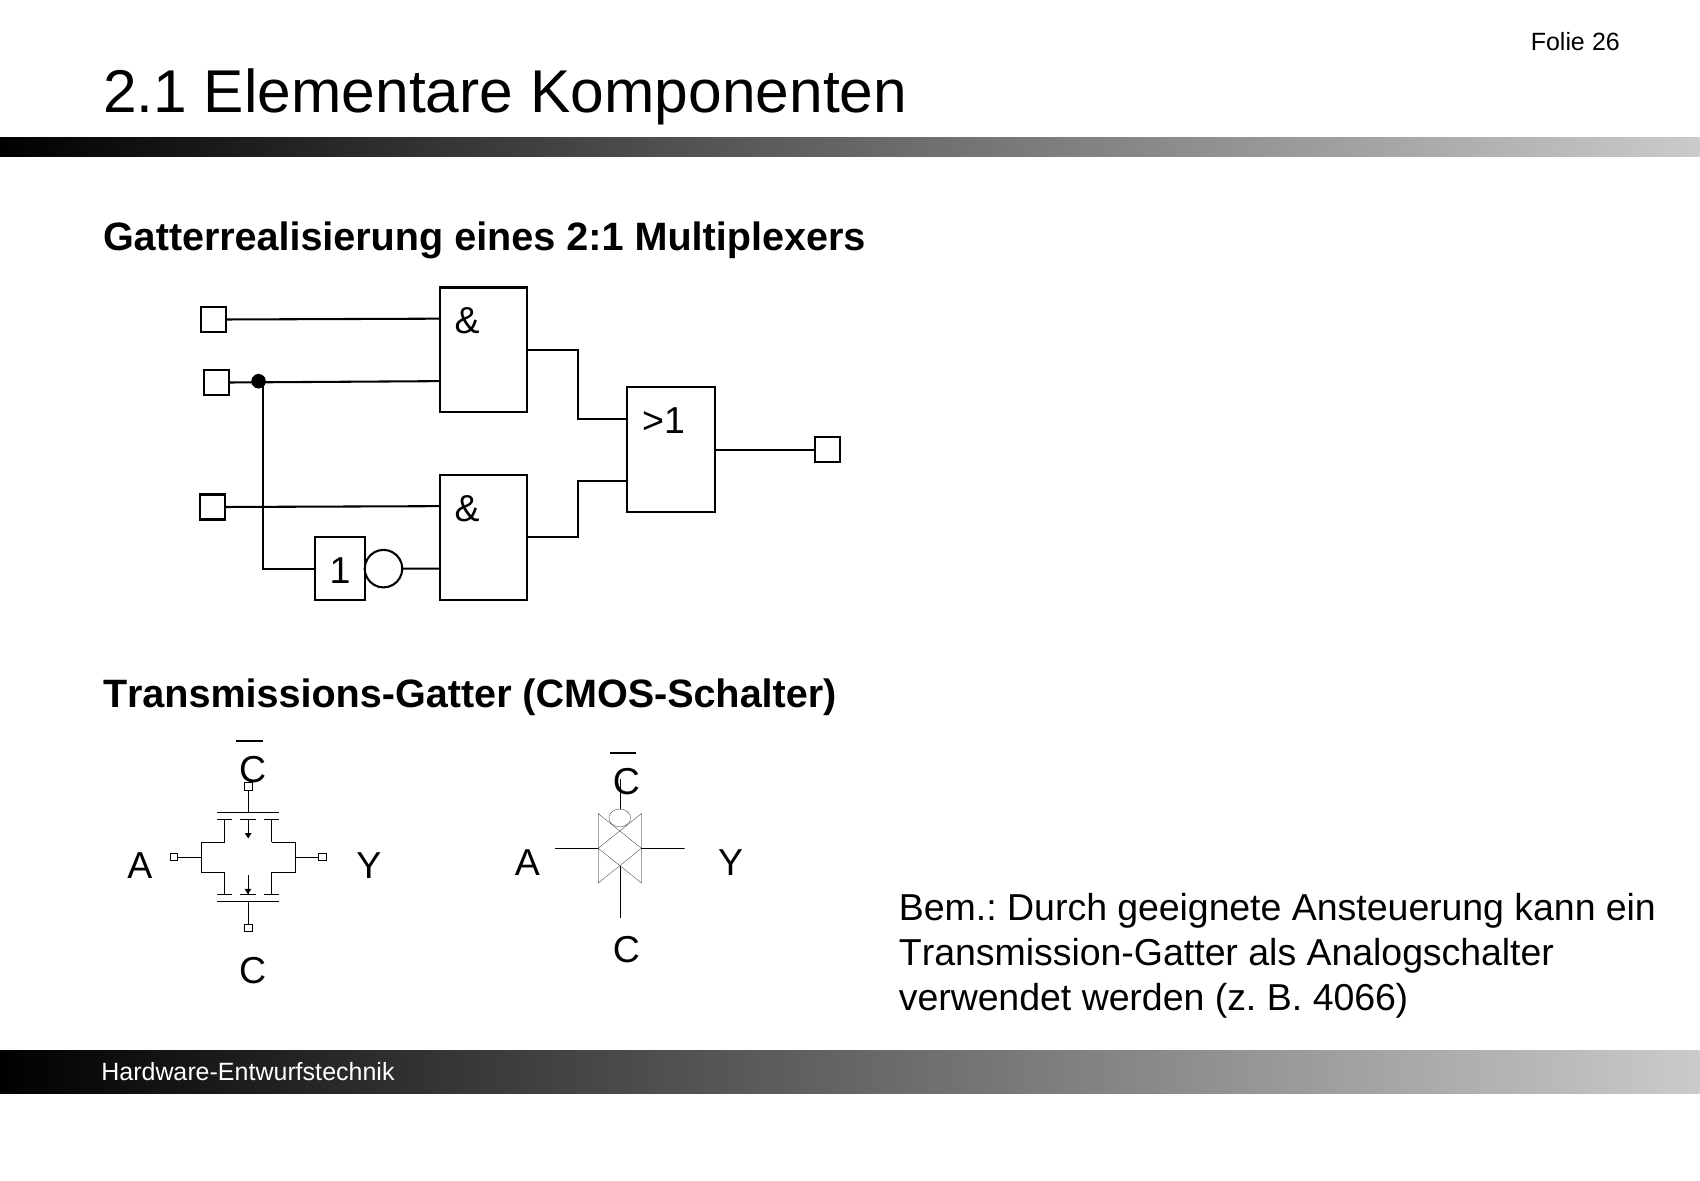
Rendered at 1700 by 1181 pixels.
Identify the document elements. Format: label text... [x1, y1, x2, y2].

list Gatterrealisierung eines 2:1 Multiplexers Transmissions-Gatter (CMOS-Schalter) [87, 202, 1613, 1022]
text_box Y [341, 833, 397, 894]
chart [169, 782, 343, 939]
text_box & [441, 476, 526, 537]
text_box A [112, 833, 168, 894]
text_box & [441, 289, 526, 349]
text_box A [499, 830, 555, 891]
text_box [441, 349, 526, 411]
text_box >1 [628, 388, 714, 449]
text_box C [598, 917, 655, 978]
text_box [441, 537, 526, 599]
text_box [628, 449, 714, 511]
text_box C [224, 737, 282, 798]
title 2.1 Elementare Komponenten [87, 36, 1421, 142]
text_box 1 [314, 537, 365, 600]
text_box [252, 374, 265, 388]
text_box C [224, 938, 282, 998]
chart [554, 778, 685, 918]
text_box Y [703, 830, 759, 891]
text_box Bem.: Durch geeignete Ansteuerung kann ein Transmission-Gatter als Analogschalter verwendet werden (z. B. 4066) [884, 874, 1700, 1026]
text_box C [598, 749, 655, 810]
